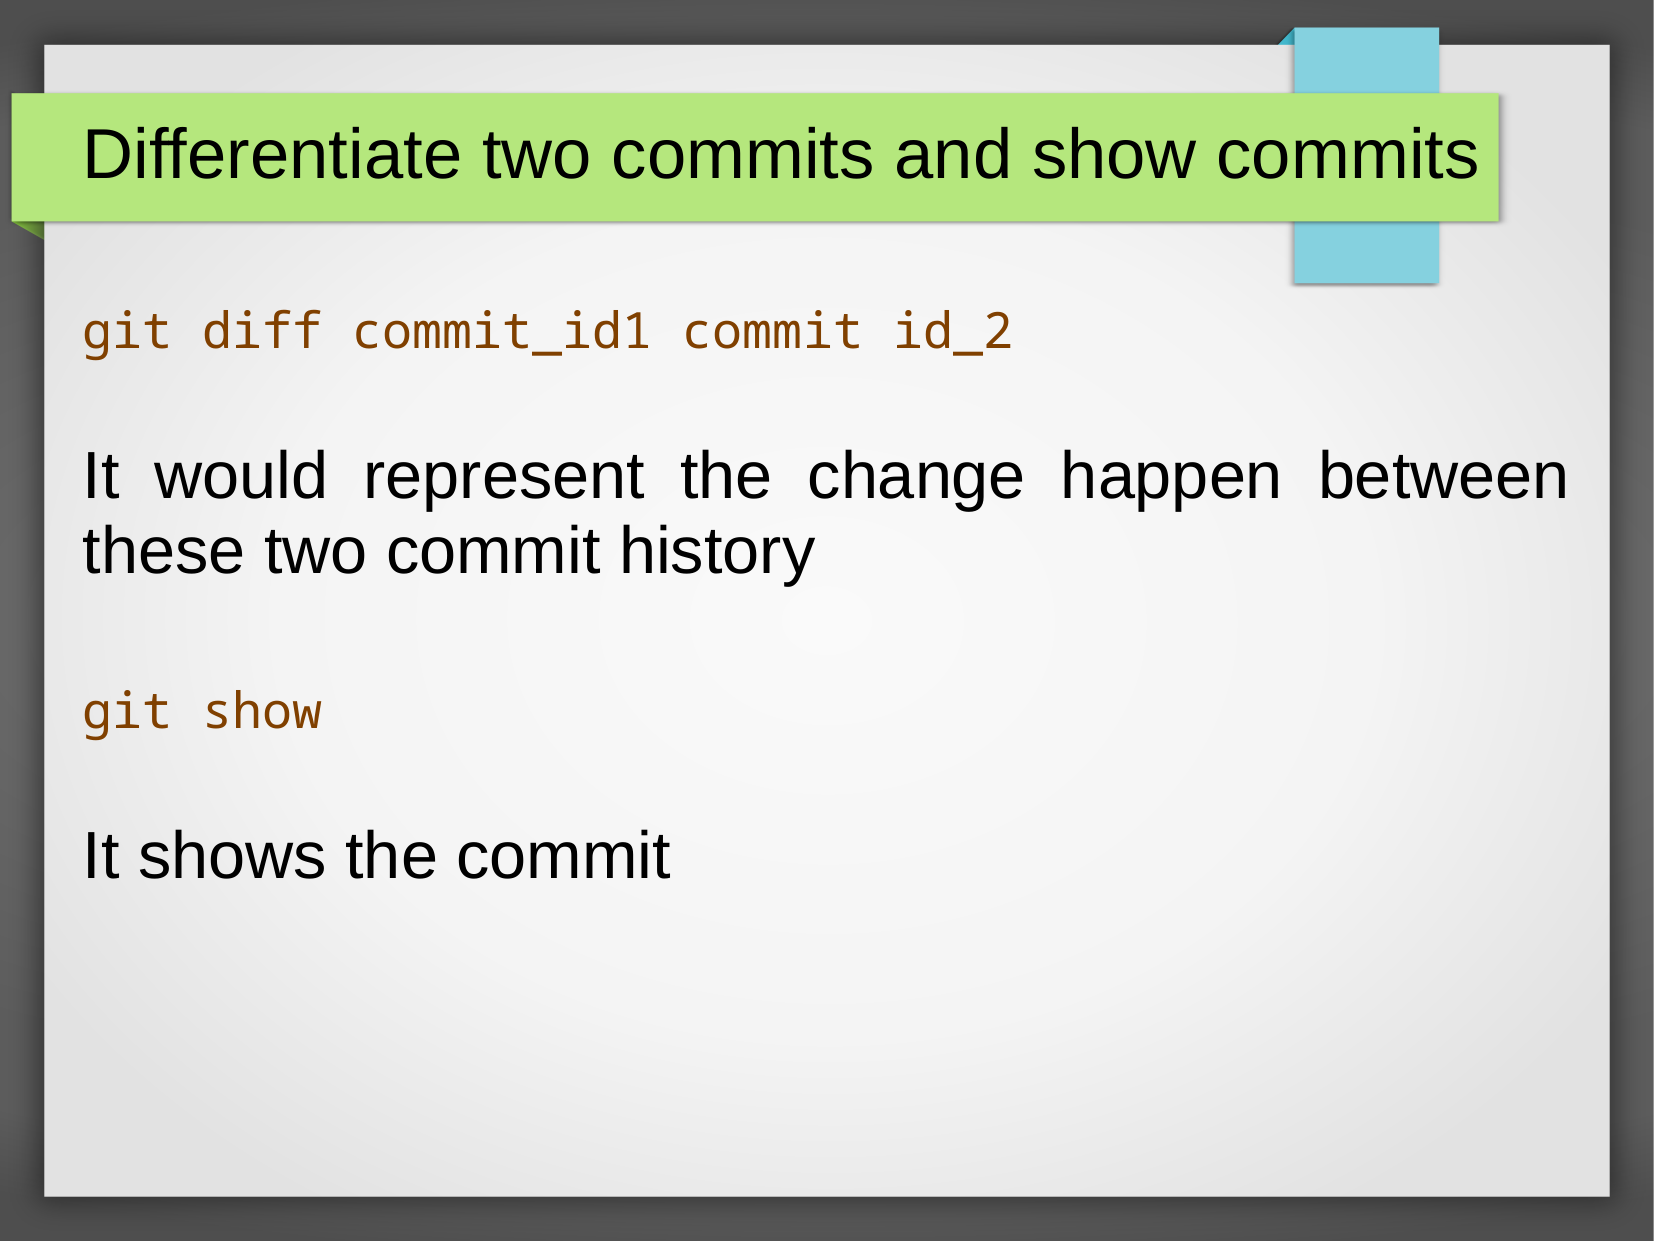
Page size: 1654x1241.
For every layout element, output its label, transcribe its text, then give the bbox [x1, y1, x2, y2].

picture [0, 0, 1654, 1241]
title Differentiate two commits and show commits [82, 94, 1501, 213]
subtitle git diff commit_id1 commit id_2 It would represent the change happen between these two commit history git show It shows the commit [82, 295, 1571, 1015]
